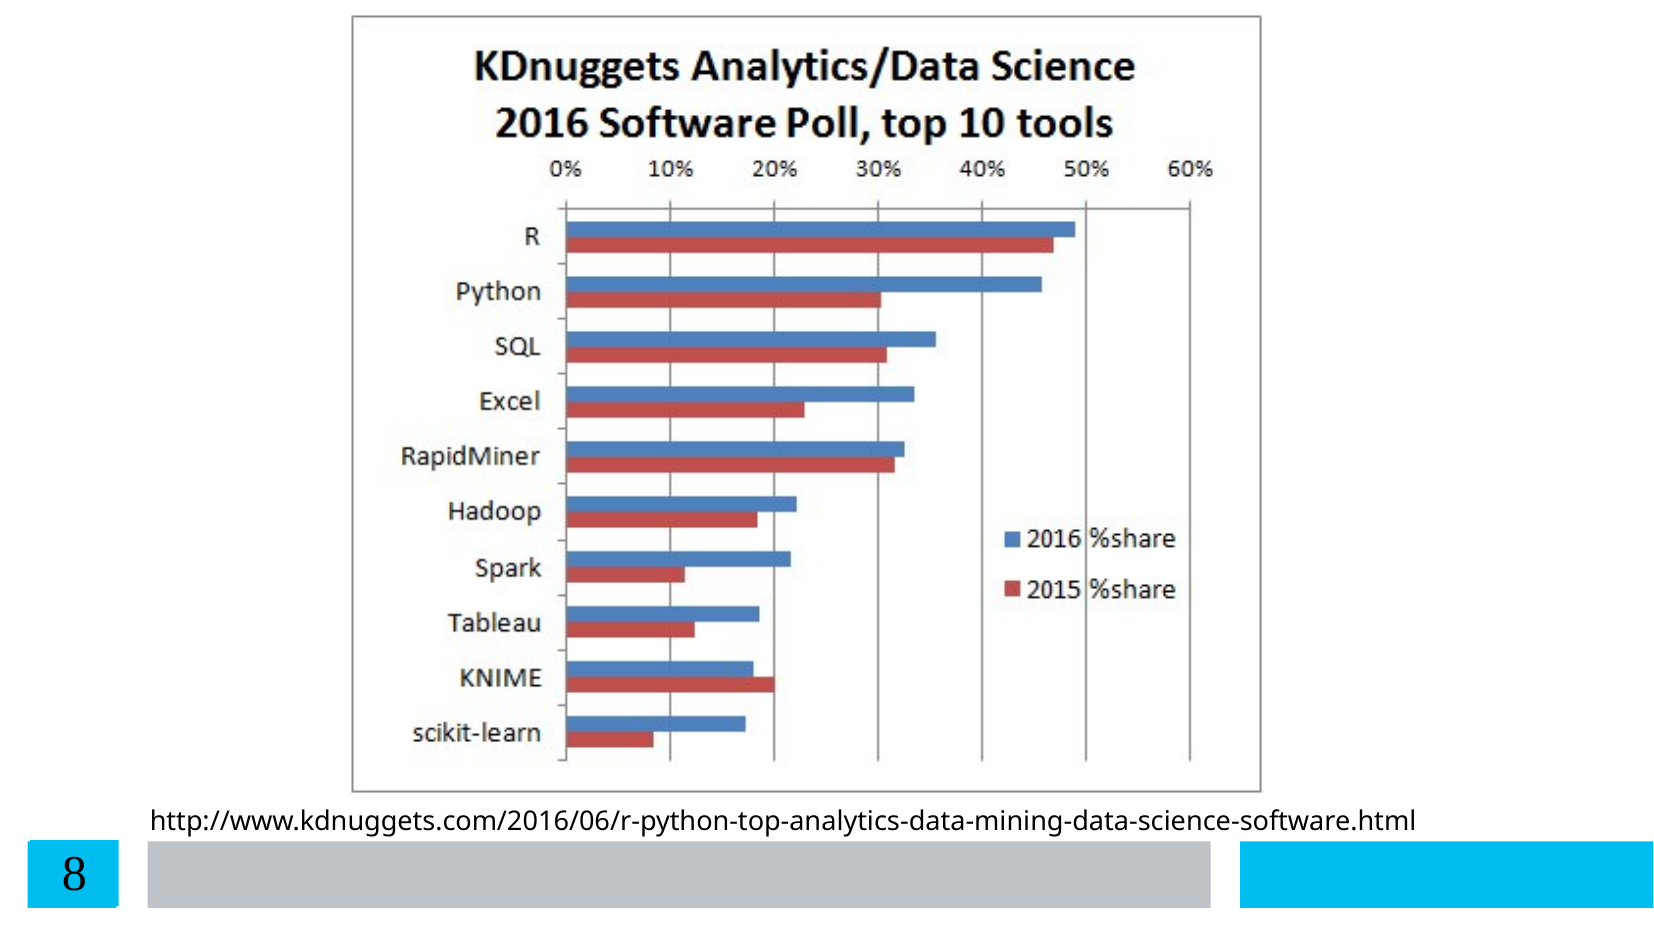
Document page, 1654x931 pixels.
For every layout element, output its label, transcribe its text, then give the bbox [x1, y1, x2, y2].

text_box http://www.kdnuggets.com/2016/06/r-python-top-analytics-data-mining-data-science-software.html [135, 793, 1654, 841]
picture [350, 14, 1264, 793]
